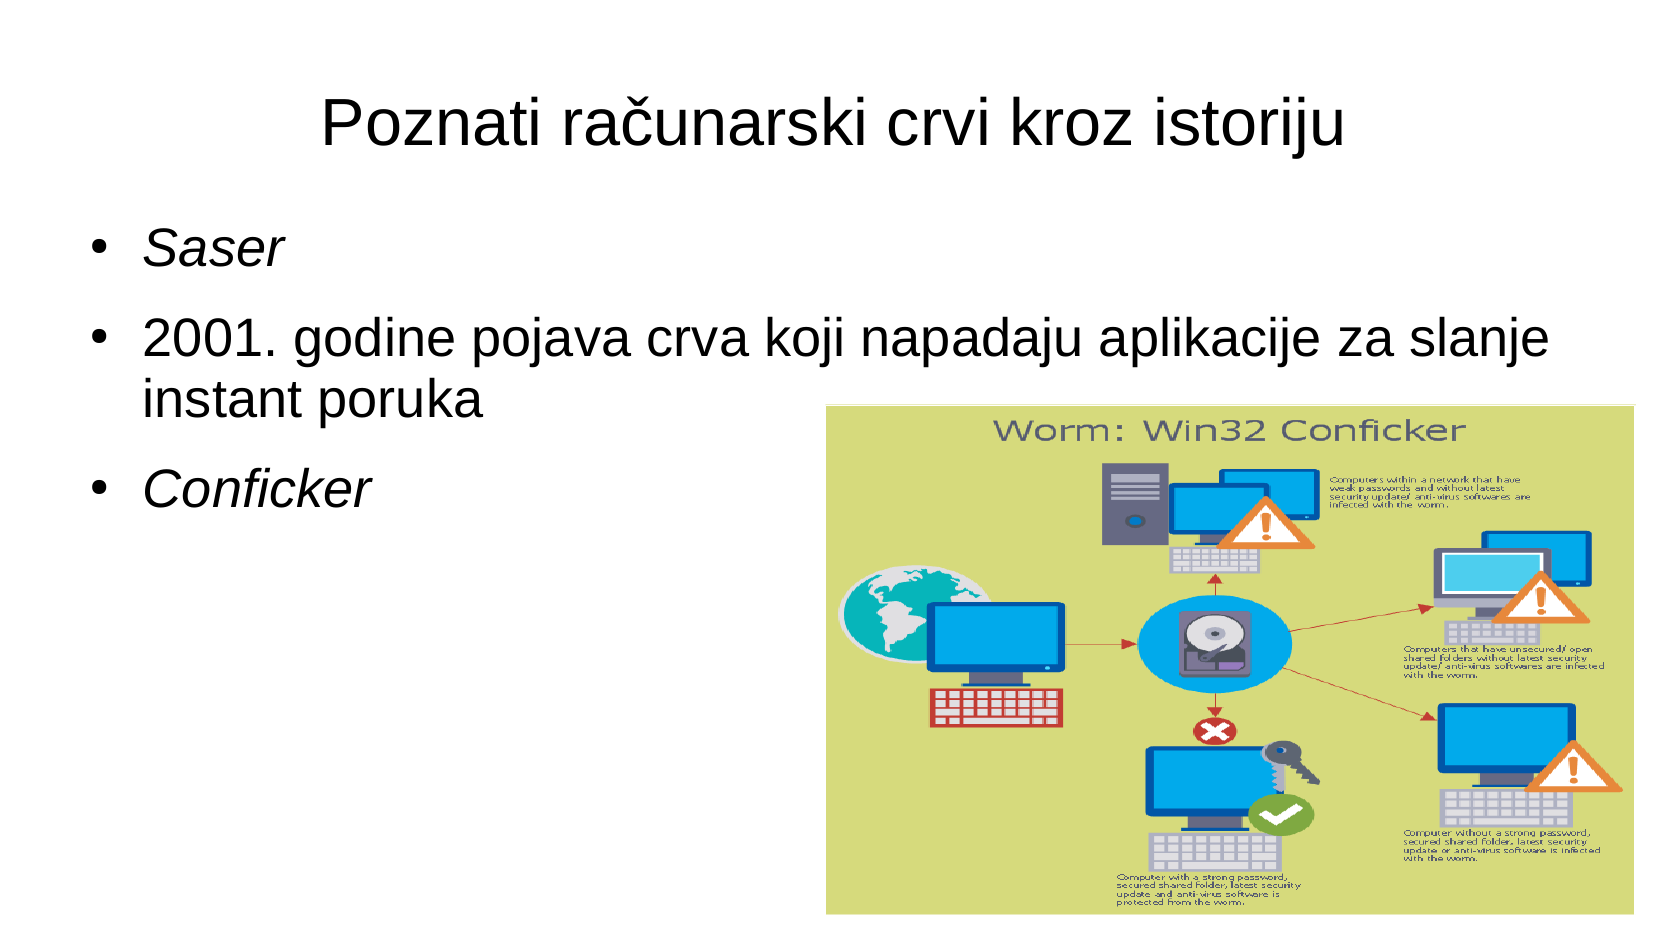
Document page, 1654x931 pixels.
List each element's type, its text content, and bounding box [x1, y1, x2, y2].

title Poznati računarski crvi kroz istoriju [90, 45, 1579, 201]
picture [825, 404, 1636, 916]
list Saser 2001. godine pojava crva koji napadaju aplikacije za slanje instant poruka Conficker [71, 217, 1561, 758]
